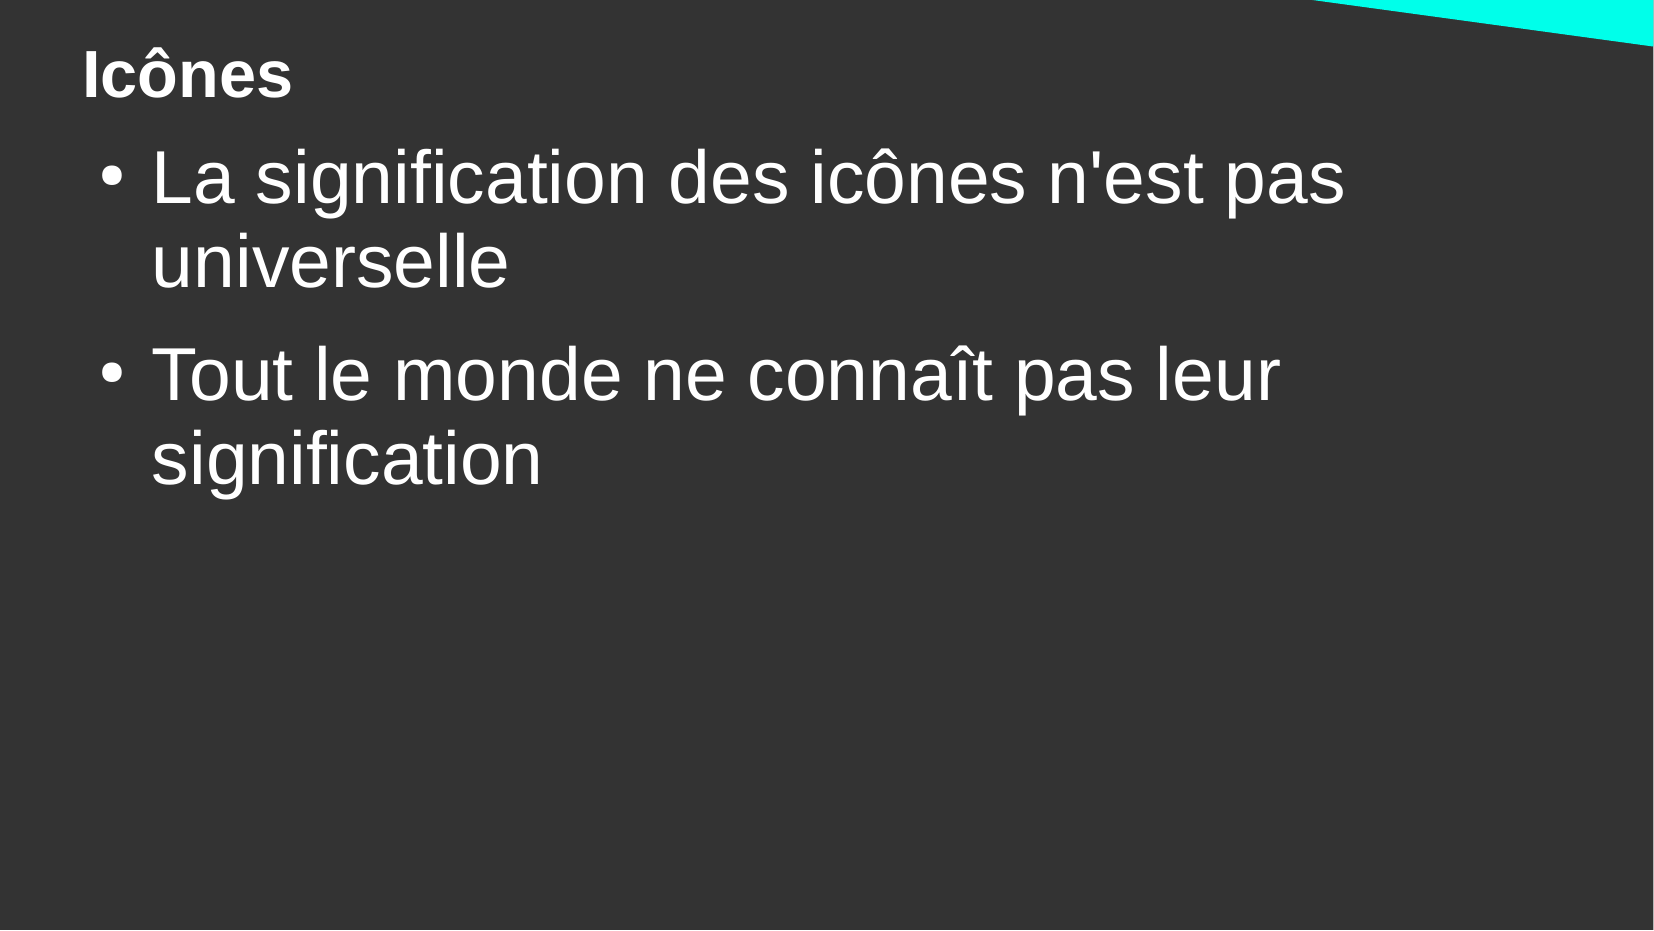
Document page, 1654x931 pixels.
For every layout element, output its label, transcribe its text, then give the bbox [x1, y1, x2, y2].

list La signification des icônes n'est pas universelle Tout le monde ne connaît pas leur signification [80, 135, 1620, 709]
title Icônes [82, 37, 1571, 114]
text_box [1312, 0, 1654, 47]
